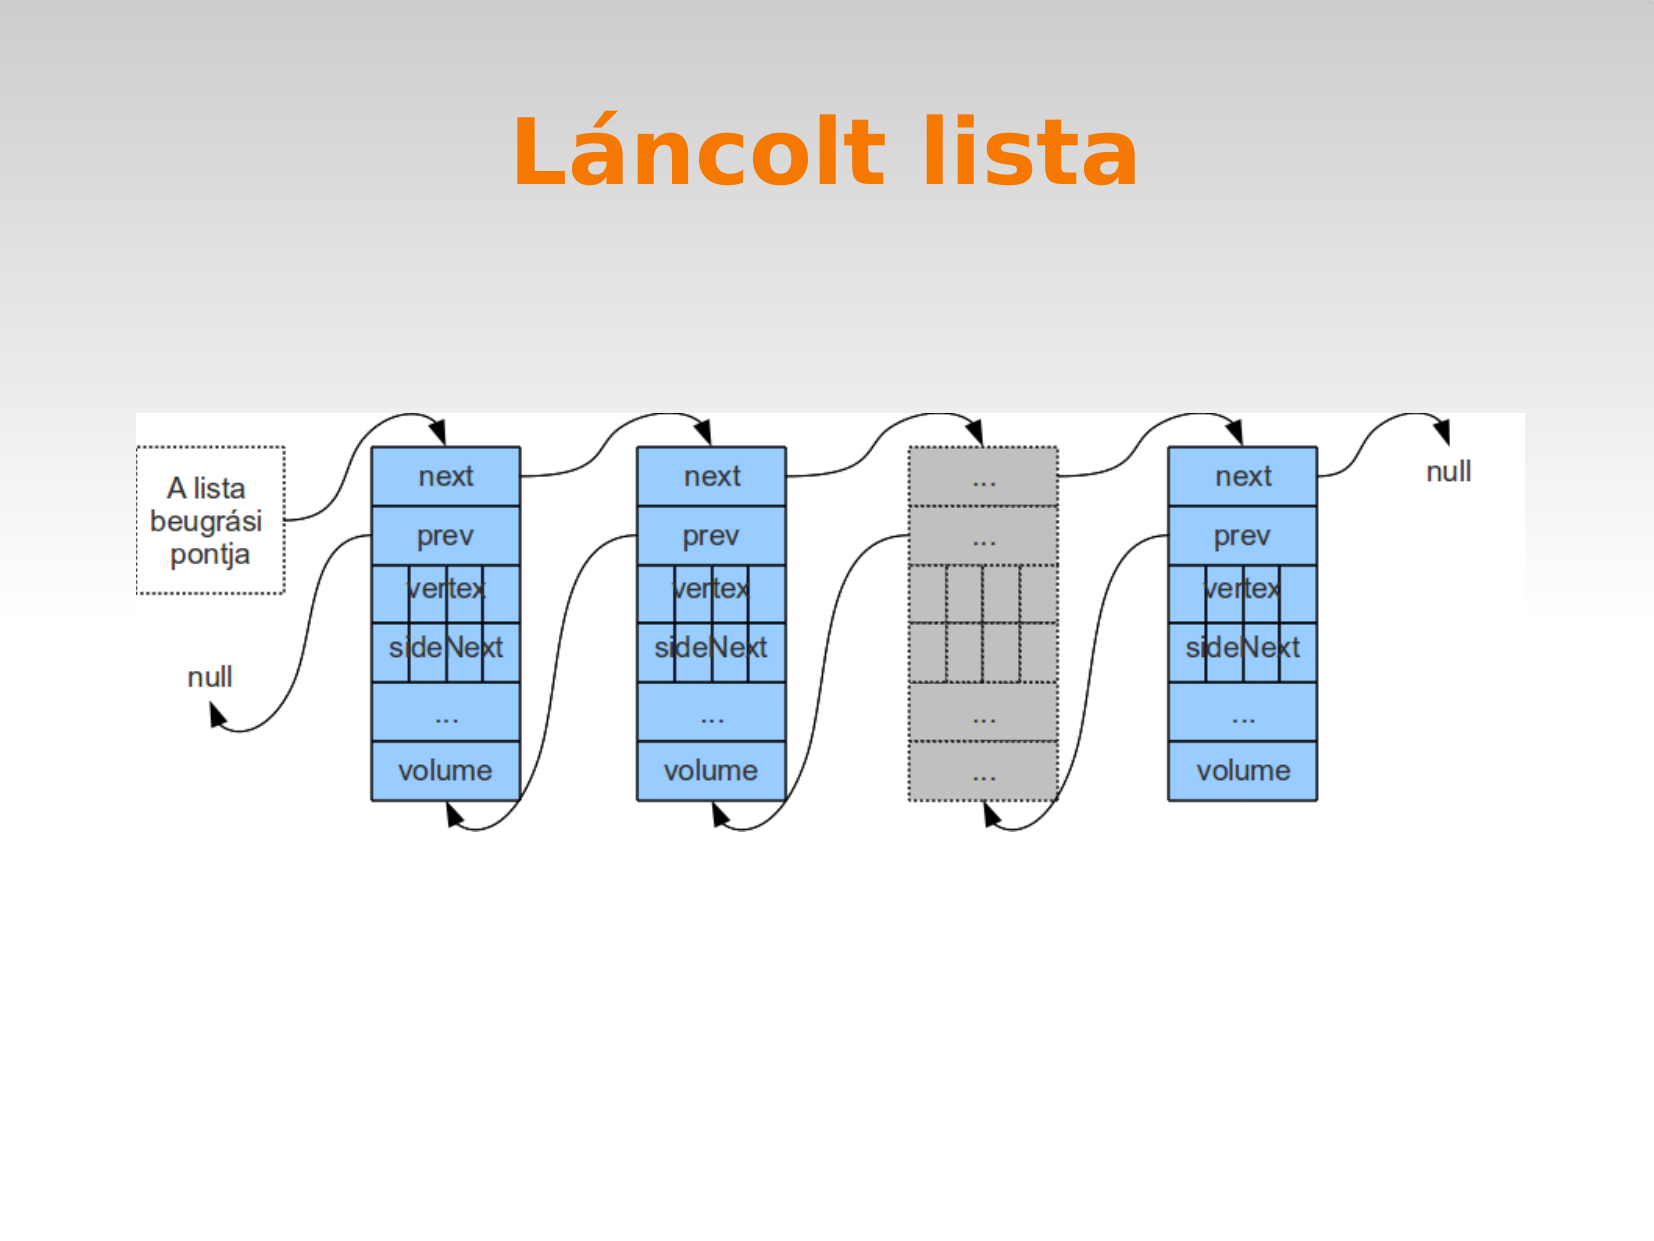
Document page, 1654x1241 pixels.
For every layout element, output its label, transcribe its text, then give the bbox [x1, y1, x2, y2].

picture [136, 413, 1525, 832]
title Láncolt lista [82, 49, 1571, 257]
